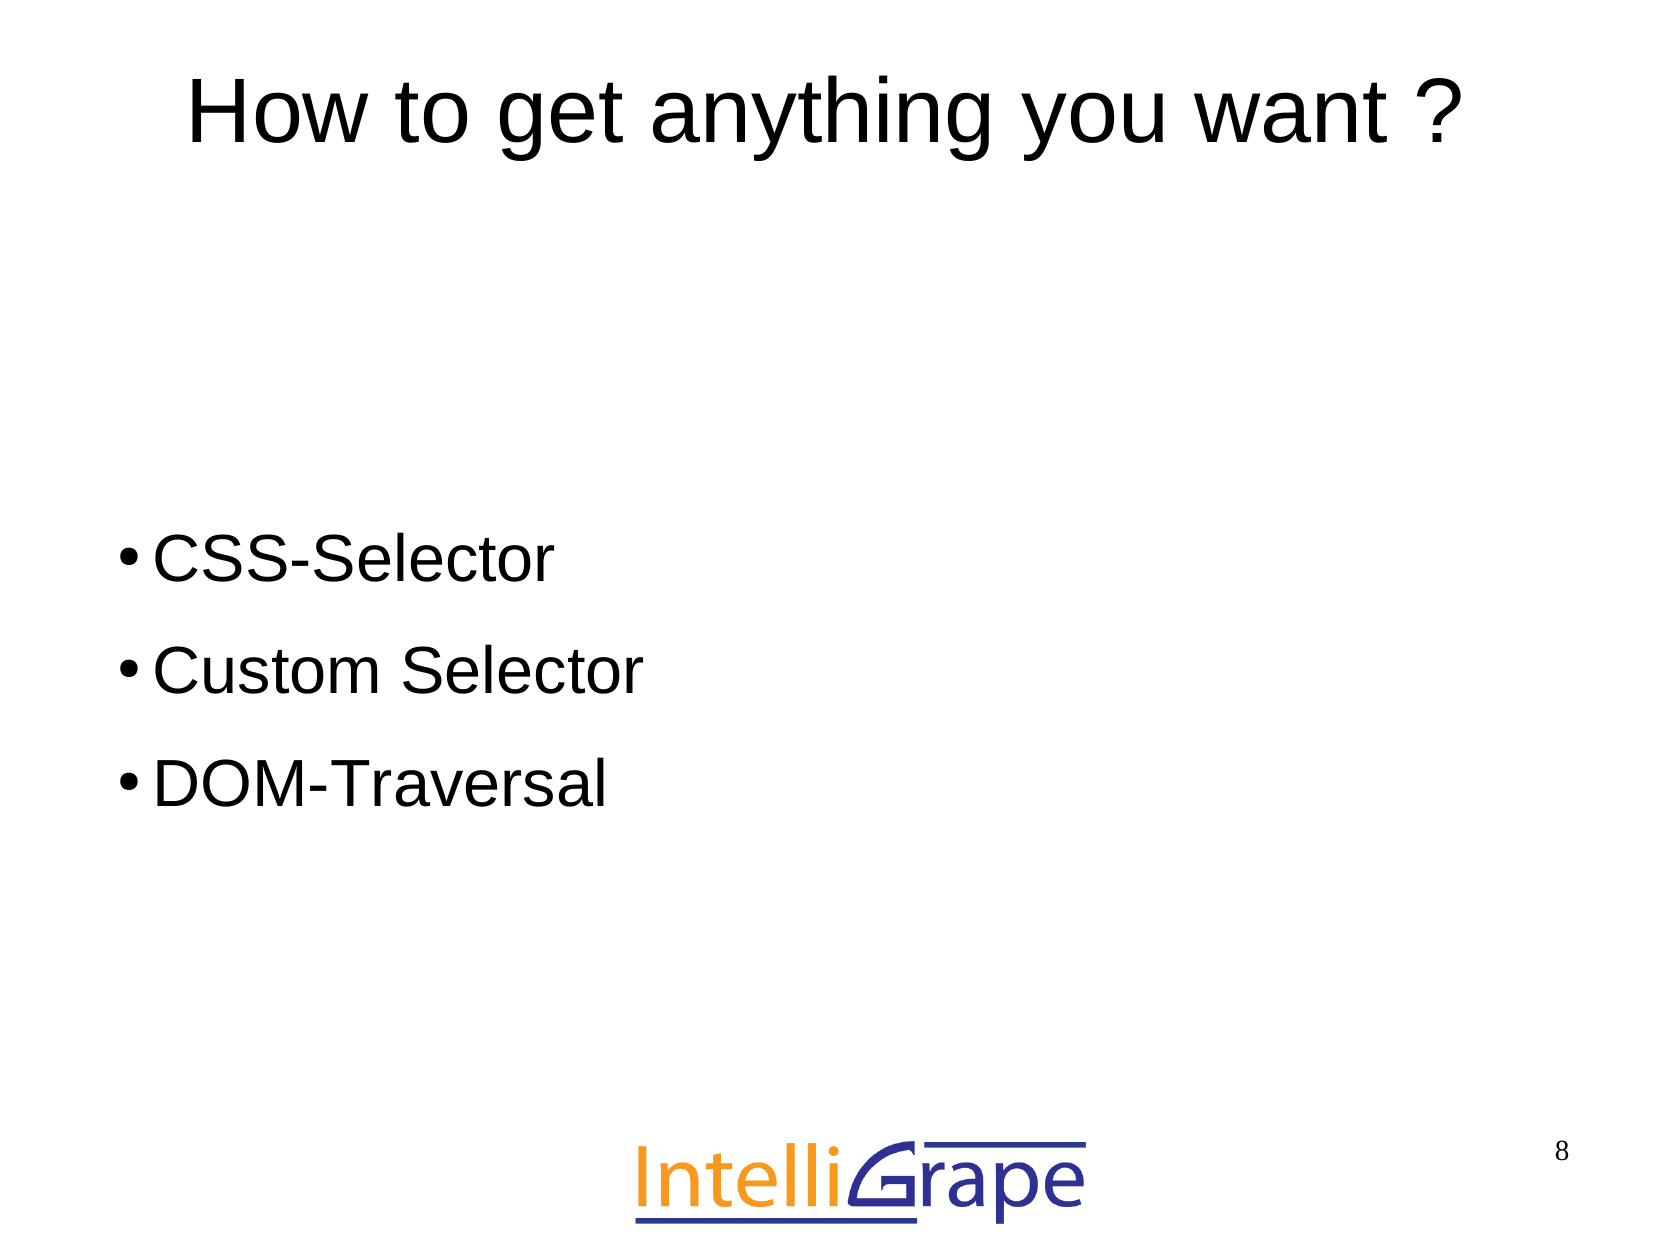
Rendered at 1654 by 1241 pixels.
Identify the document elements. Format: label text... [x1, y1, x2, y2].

picture [631, 1129, 1088, 1229]
title How to get anything you want ? [82, 8, 1570, 215]
subtitle CSS-Selector Custom Selector DOM-Traversal [82, 242, 1570, 1062]
